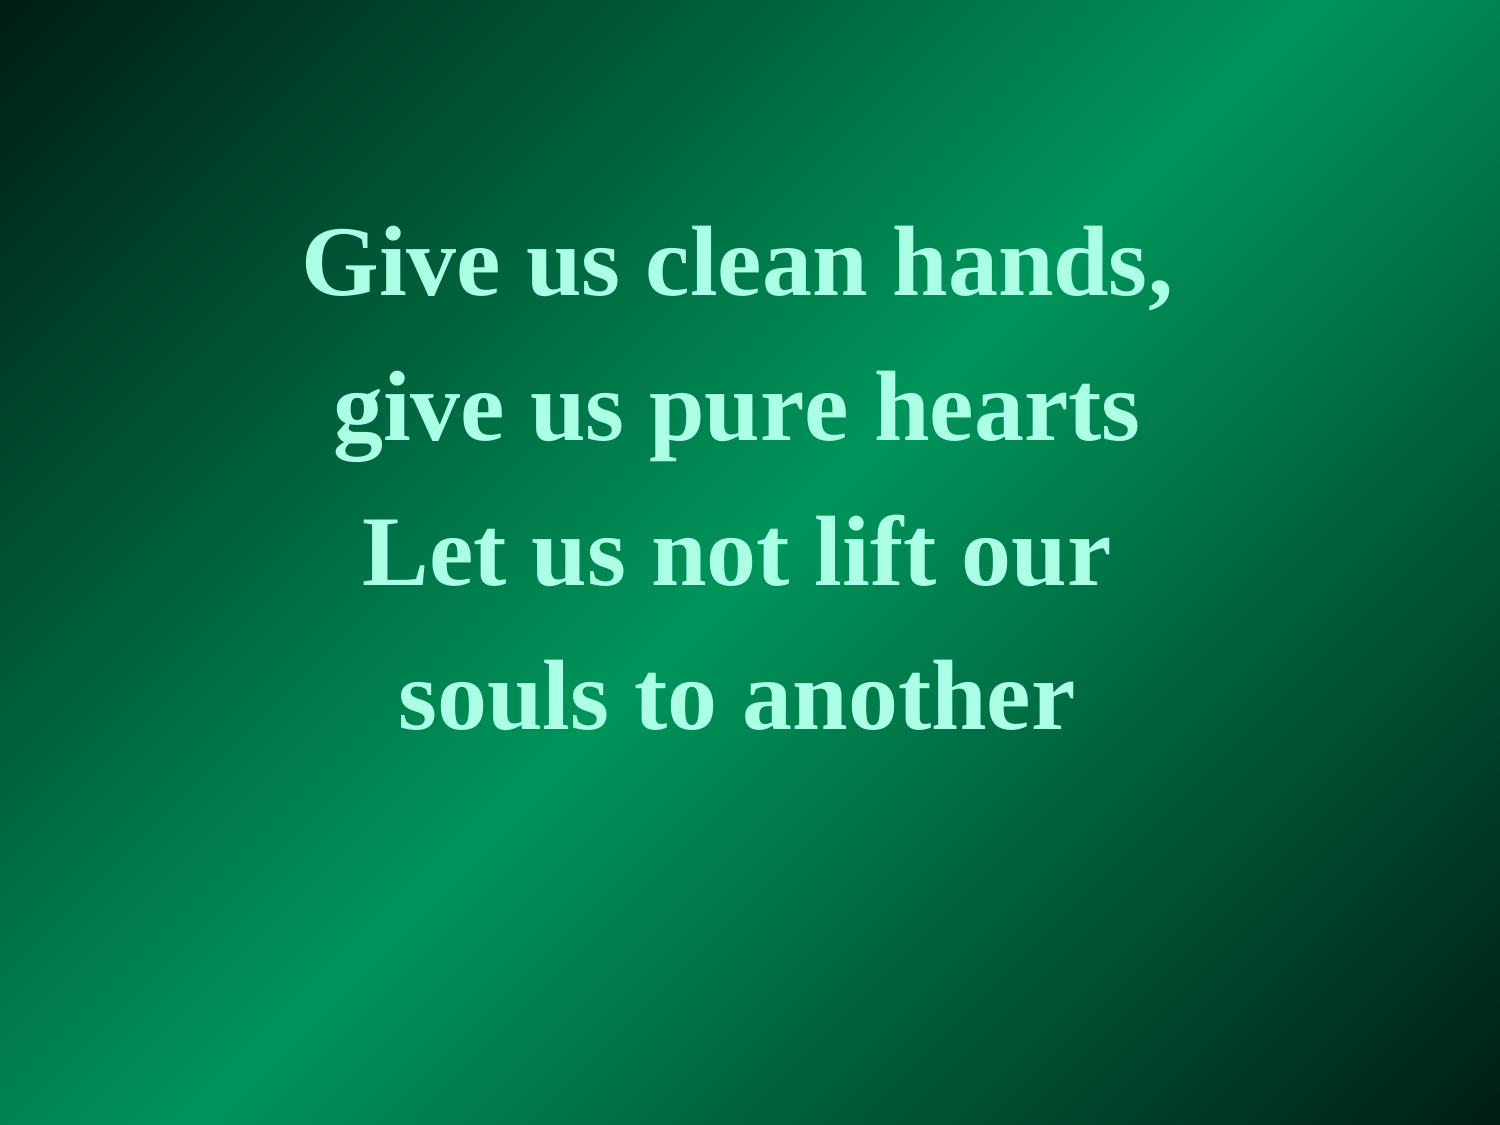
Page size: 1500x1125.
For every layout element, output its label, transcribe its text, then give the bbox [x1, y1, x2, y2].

subtitle Give us clean hands, give us pure hearts Let us not lift our souls to another [74, 187, 1400, 925]
